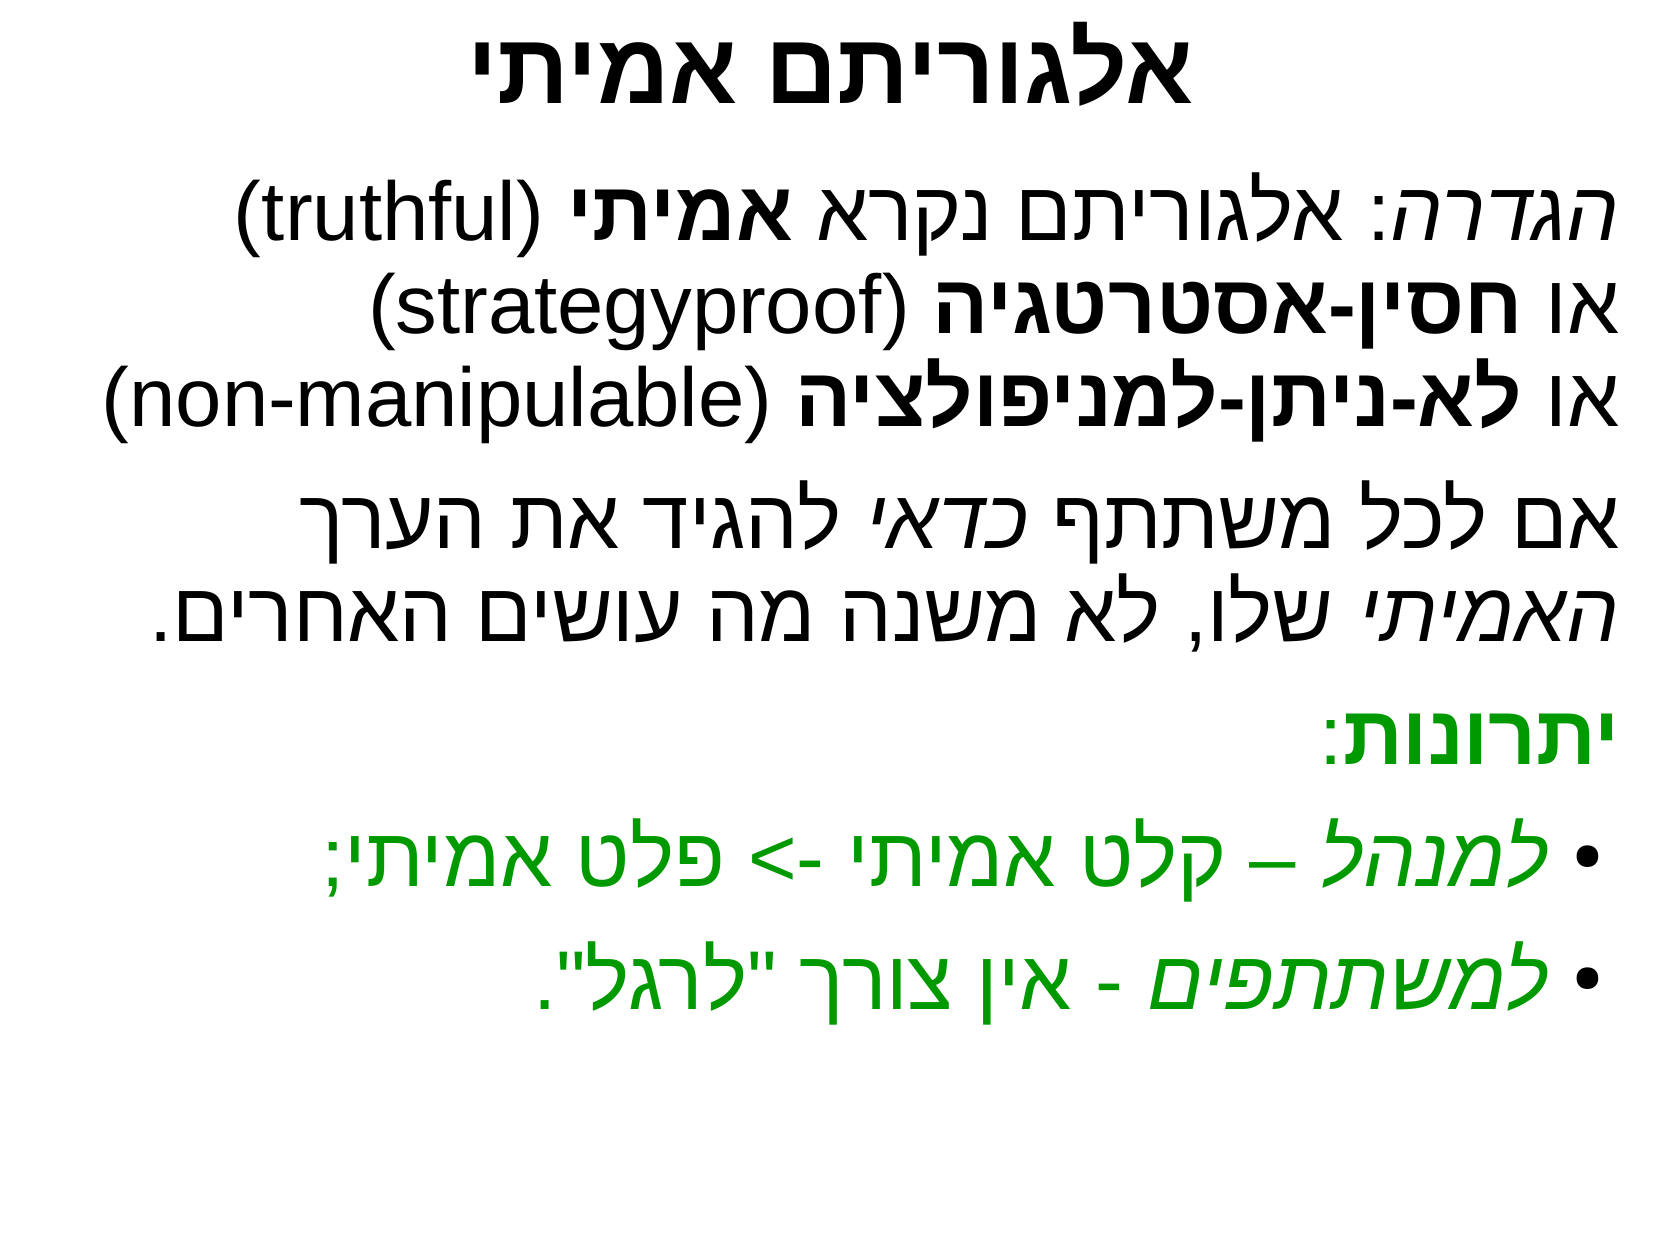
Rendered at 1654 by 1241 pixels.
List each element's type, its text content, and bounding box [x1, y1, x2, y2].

list הגדרה: אלגוריתם נקרא אמיתי (truthful) או חסין-אסטרטגיה (strategyproof) או לא-ניתן-למניפולציה (non-manipulable) אם לכל משתתף כדאי להגיד את הערך האמיתי שלו, לא משנה מה עושים האחרים. יתרונות: למנהל – קלט אמיתי -> פלט אמיתי; למשתתפים - אין צורך "לרגל". [30, 165, 1621, 1216]
title אלגוריתם אמיתי [86, 0, 1576, 151]
